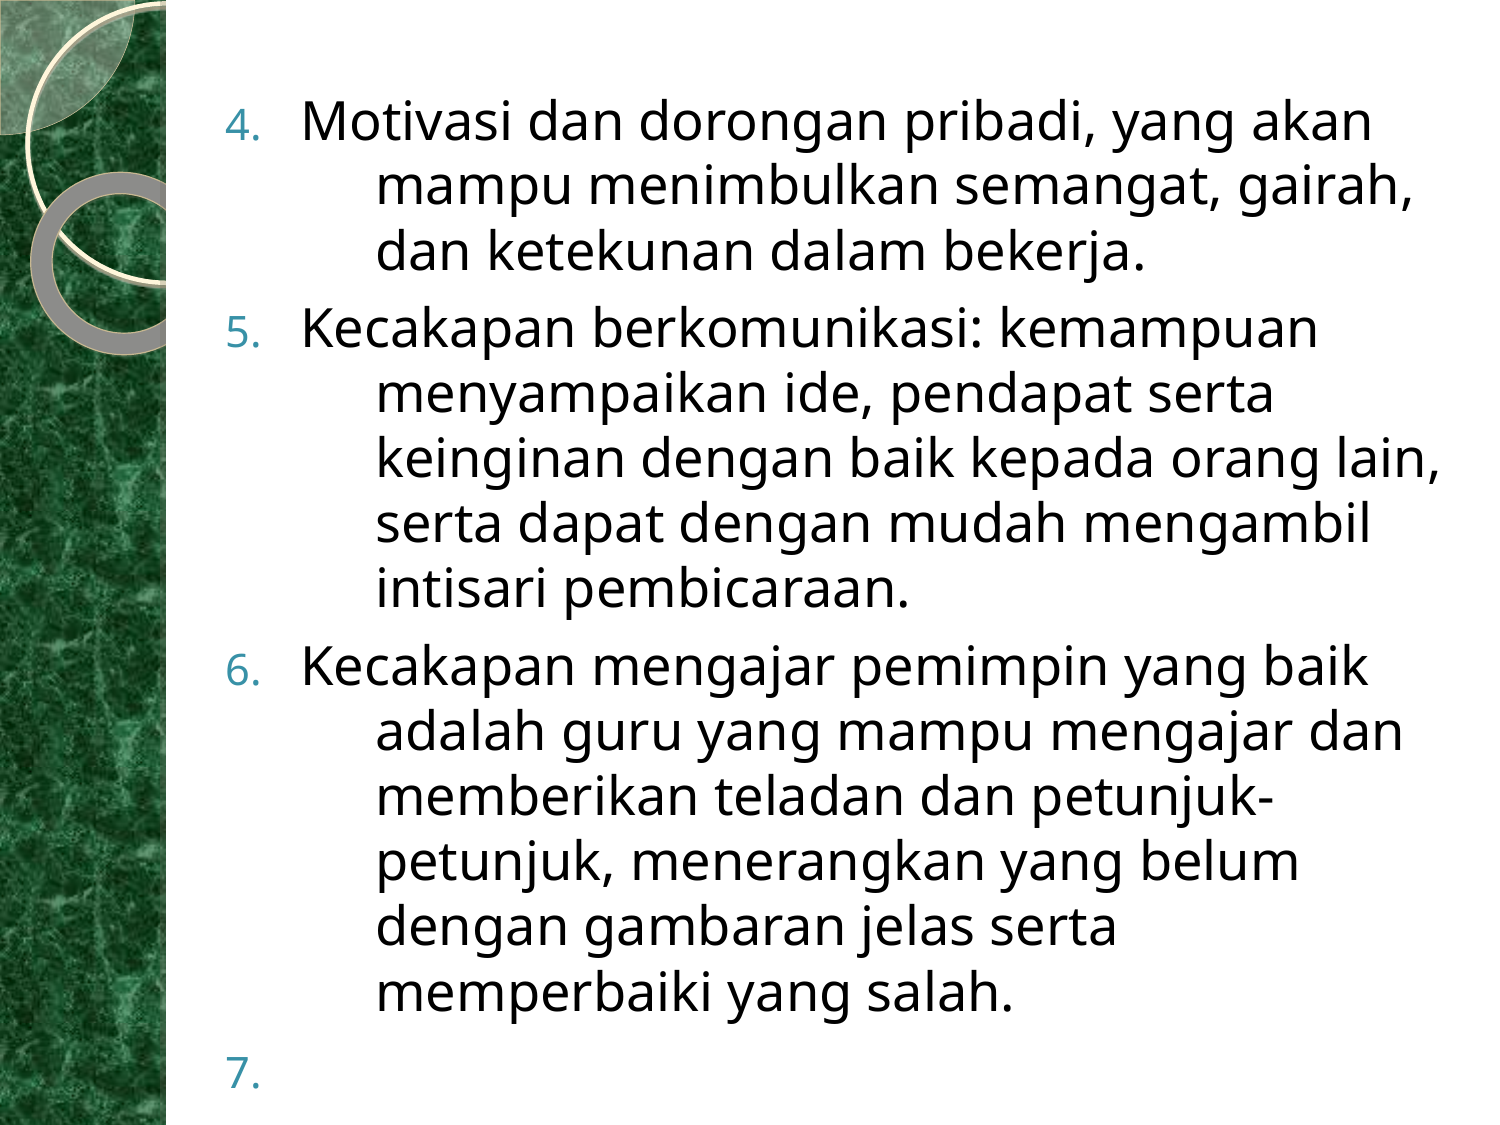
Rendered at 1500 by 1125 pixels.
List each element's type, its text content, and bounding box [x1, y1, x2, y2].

list Motivasi dan dorongan pribadi, yang akan mampu menimbulkan semangat, gairah, dan ketekunan dalam bekerja. Kecakapan berkomunikasi: kemampuan menyampaikan ide, pendapat serta keinginan dengan baik kepada orang lain, serta dapat dengan mudah mengambil intisari pembicaraan. Kecakapan mengajar pemimpin yang baik adalah guru yang mampu mengajar dan memberikan teladan dan petunjuk-petunjuk, menerangkan yang belum dengan gambaran jelas serta memperbaiki yang salah. [183, 78, 1466, 1071]
